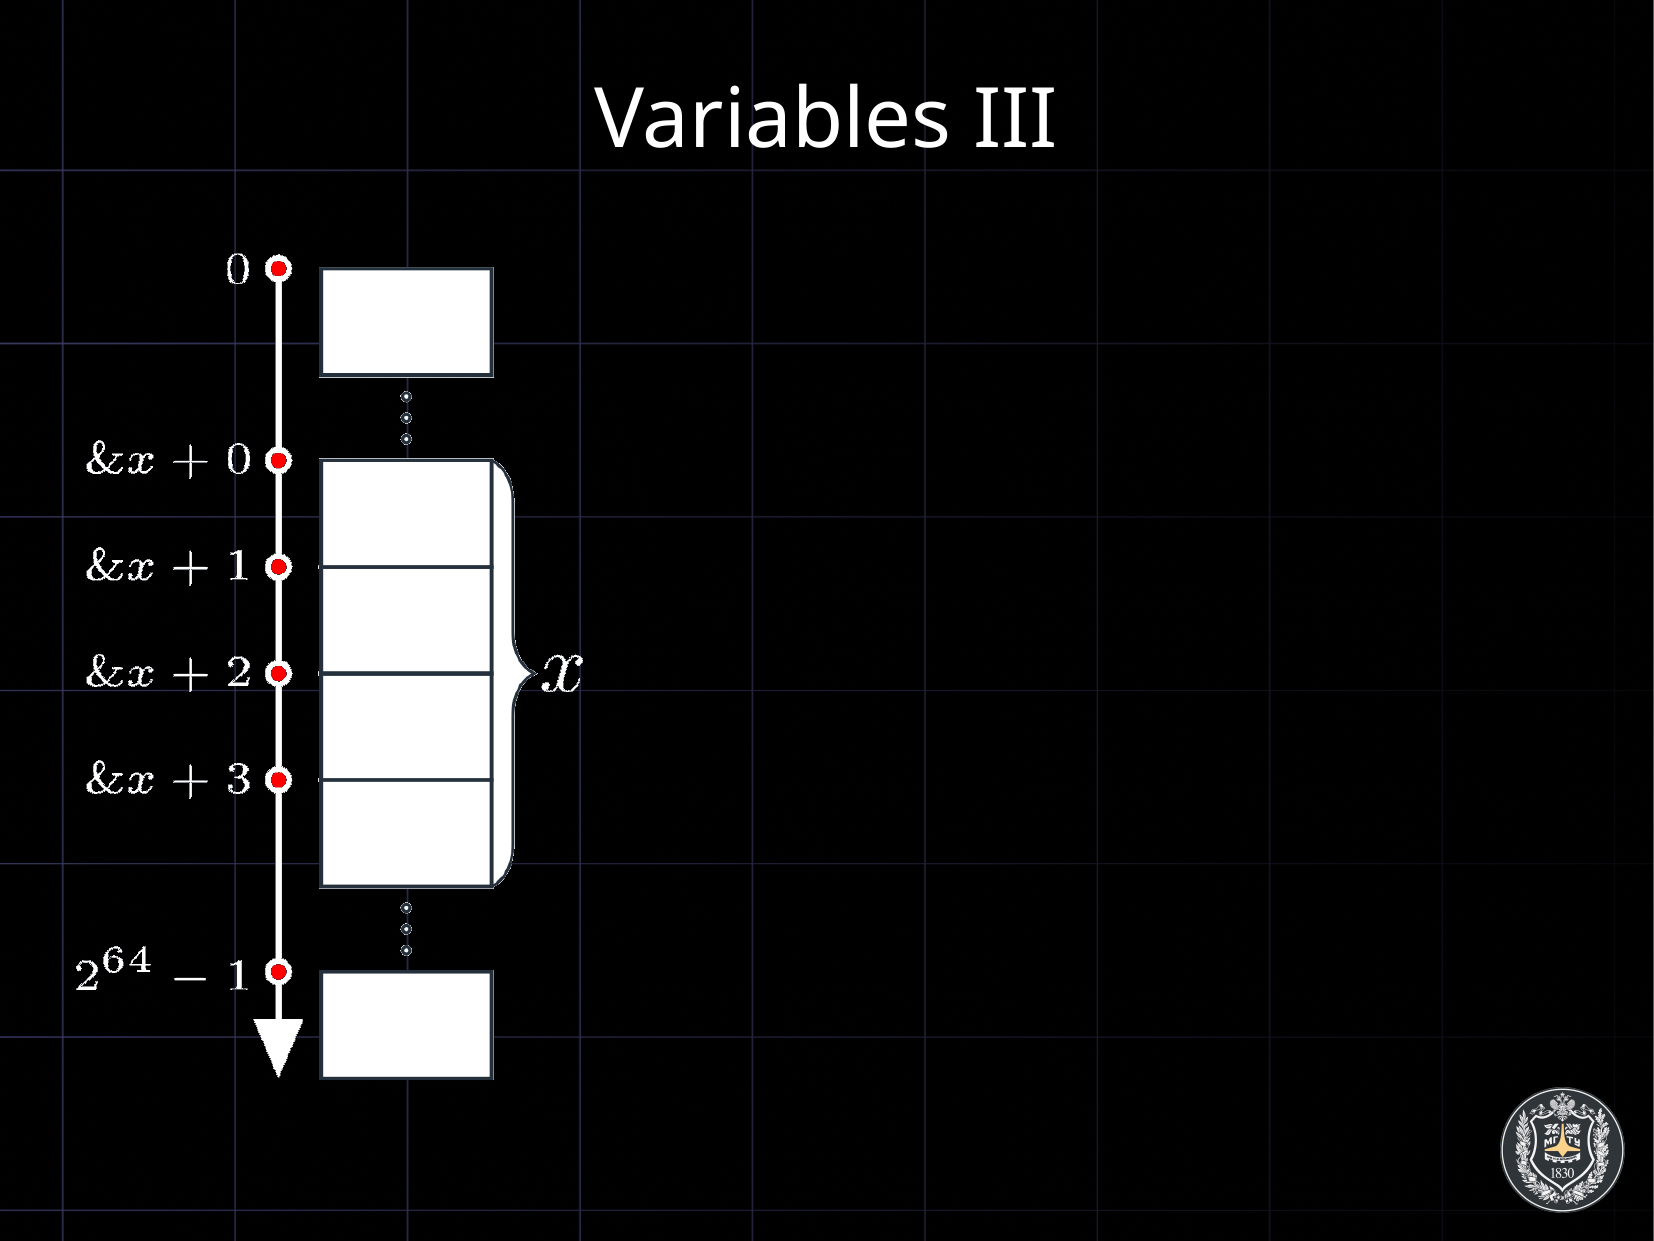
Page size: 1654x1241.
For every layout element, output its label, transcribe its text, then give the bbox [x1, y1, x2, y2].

picture [0, 0, 1654, 1241]
title Variables III [82, 37, 1571, 193]
